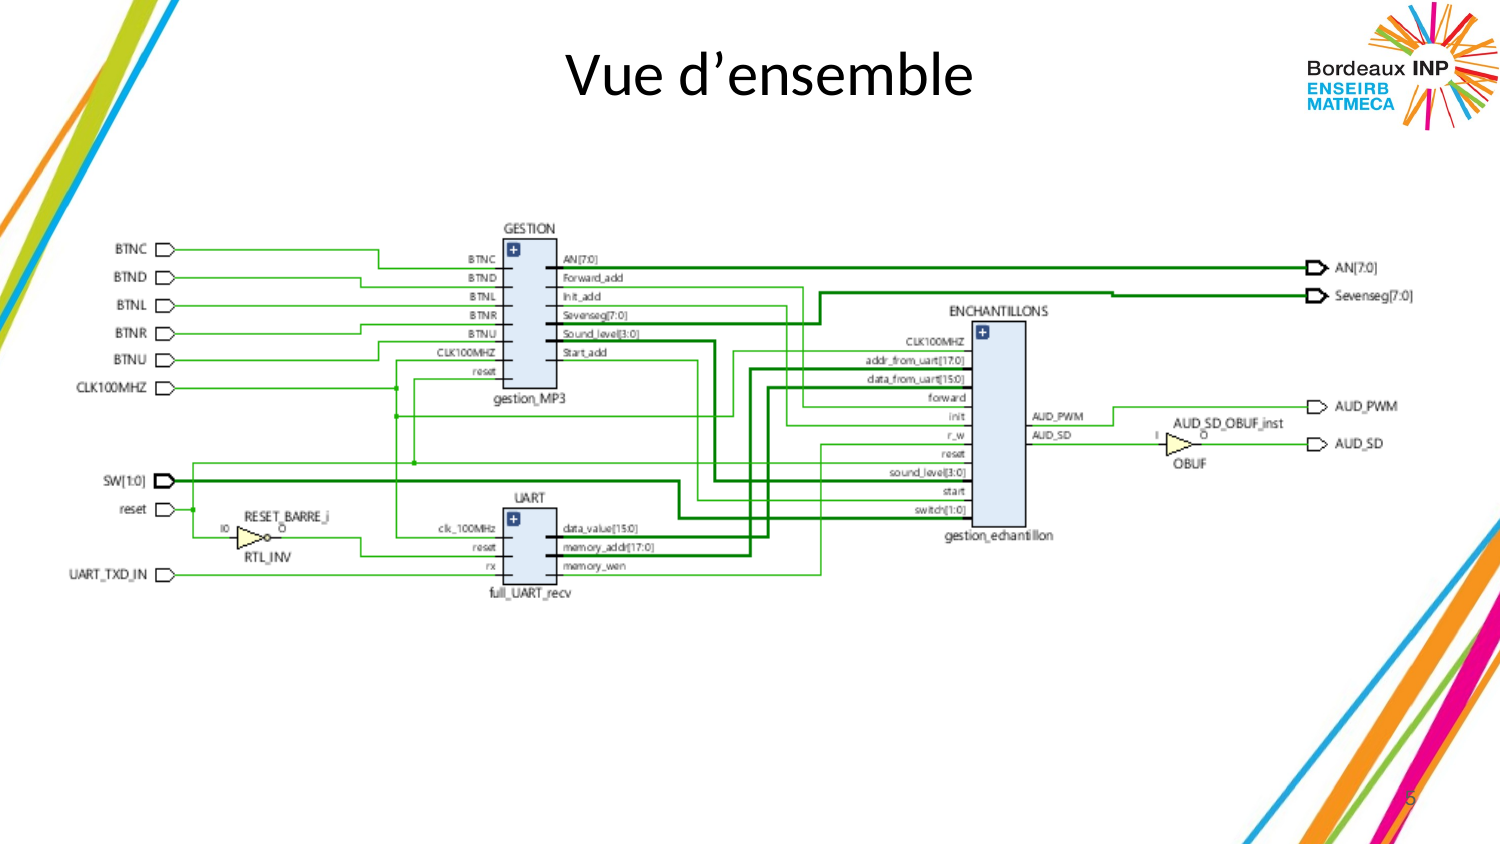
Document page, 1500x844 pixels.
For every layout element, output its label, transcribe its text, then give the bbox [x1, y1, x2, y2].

text_box 5 [1389, 764, 1480, 830]
picture [0, 0, 171, 317]
picture [1304, 0, 1500, 131]
picture [0, 0, 1500, 844]
title Vue d’ensemble [262, 7, 1279, 123]
